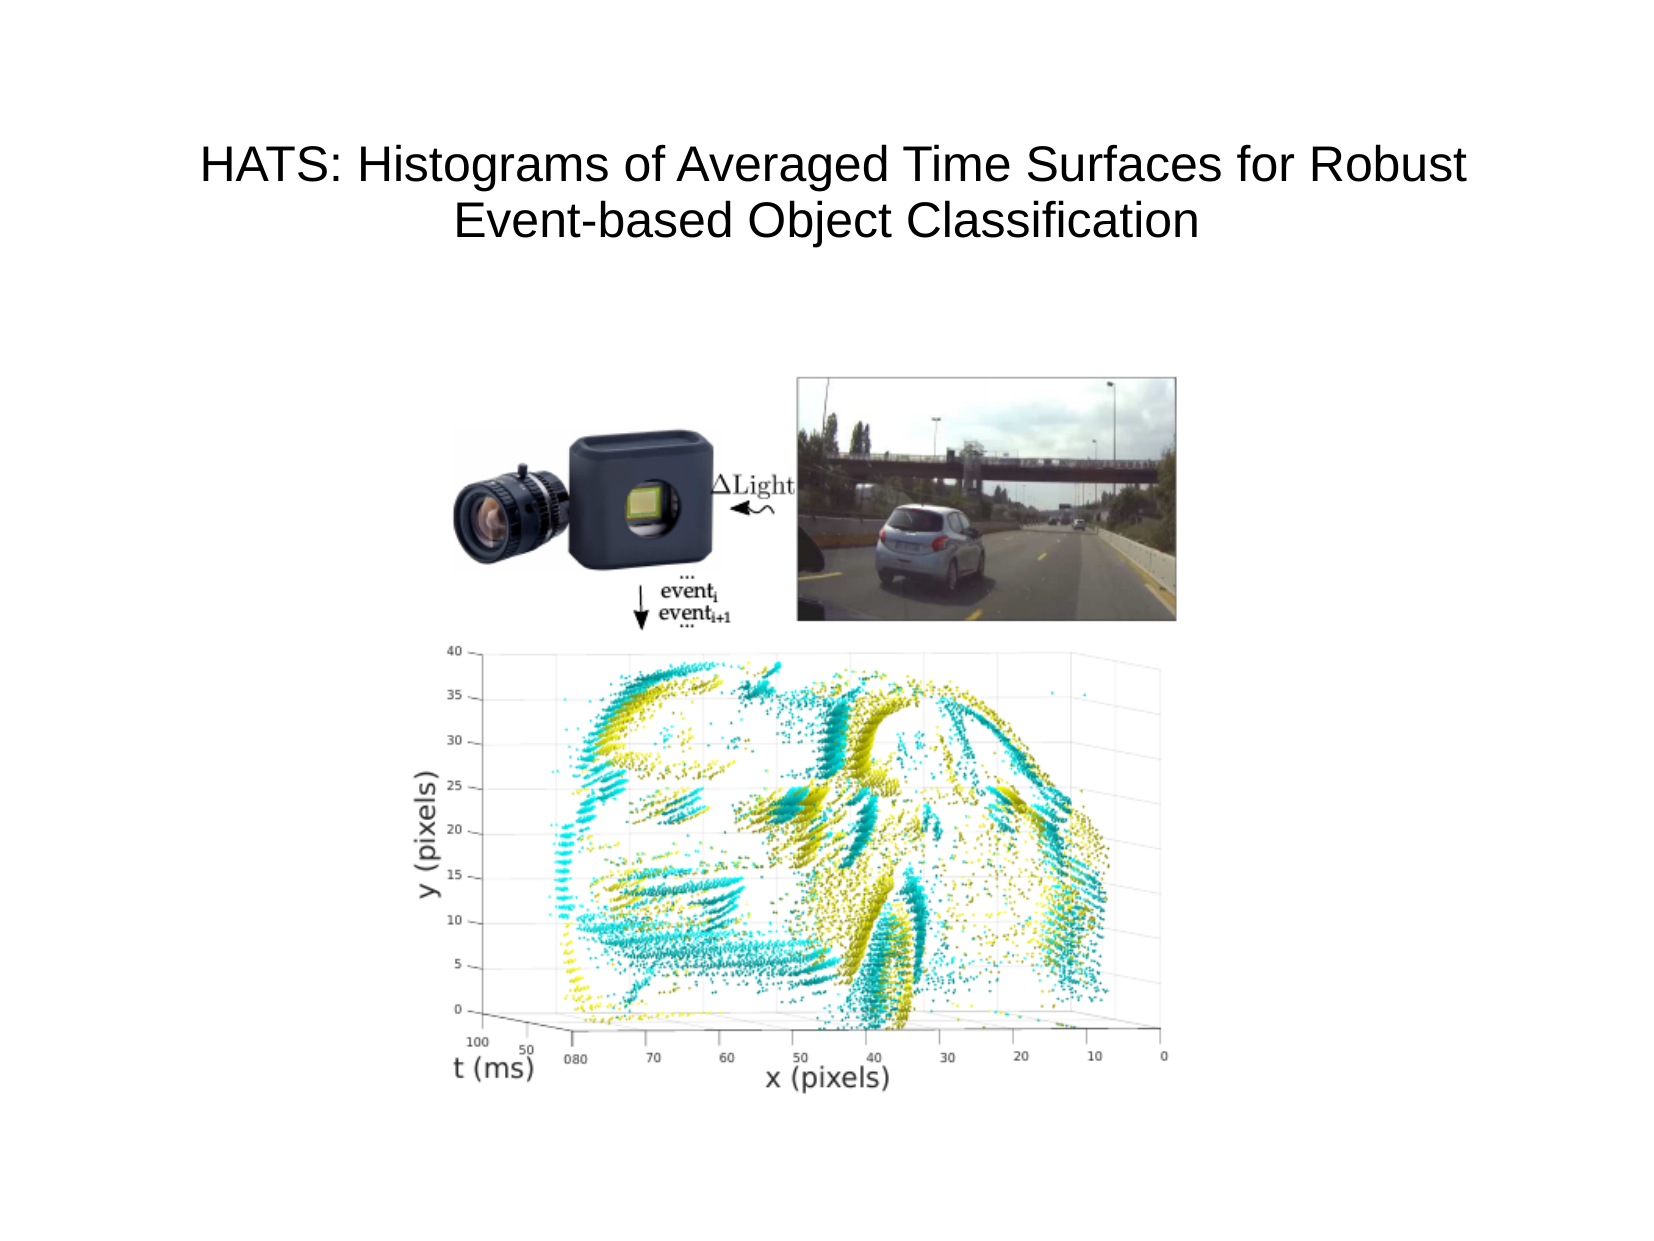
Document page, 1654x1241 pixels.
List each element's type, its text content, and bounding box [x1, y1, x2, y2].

picture [407, 335, 1241, 1111]
title HATS: Histograms of Averaged Time Surfaces for Robust Event-based Object Classification [82, 136, 1571, 351]
